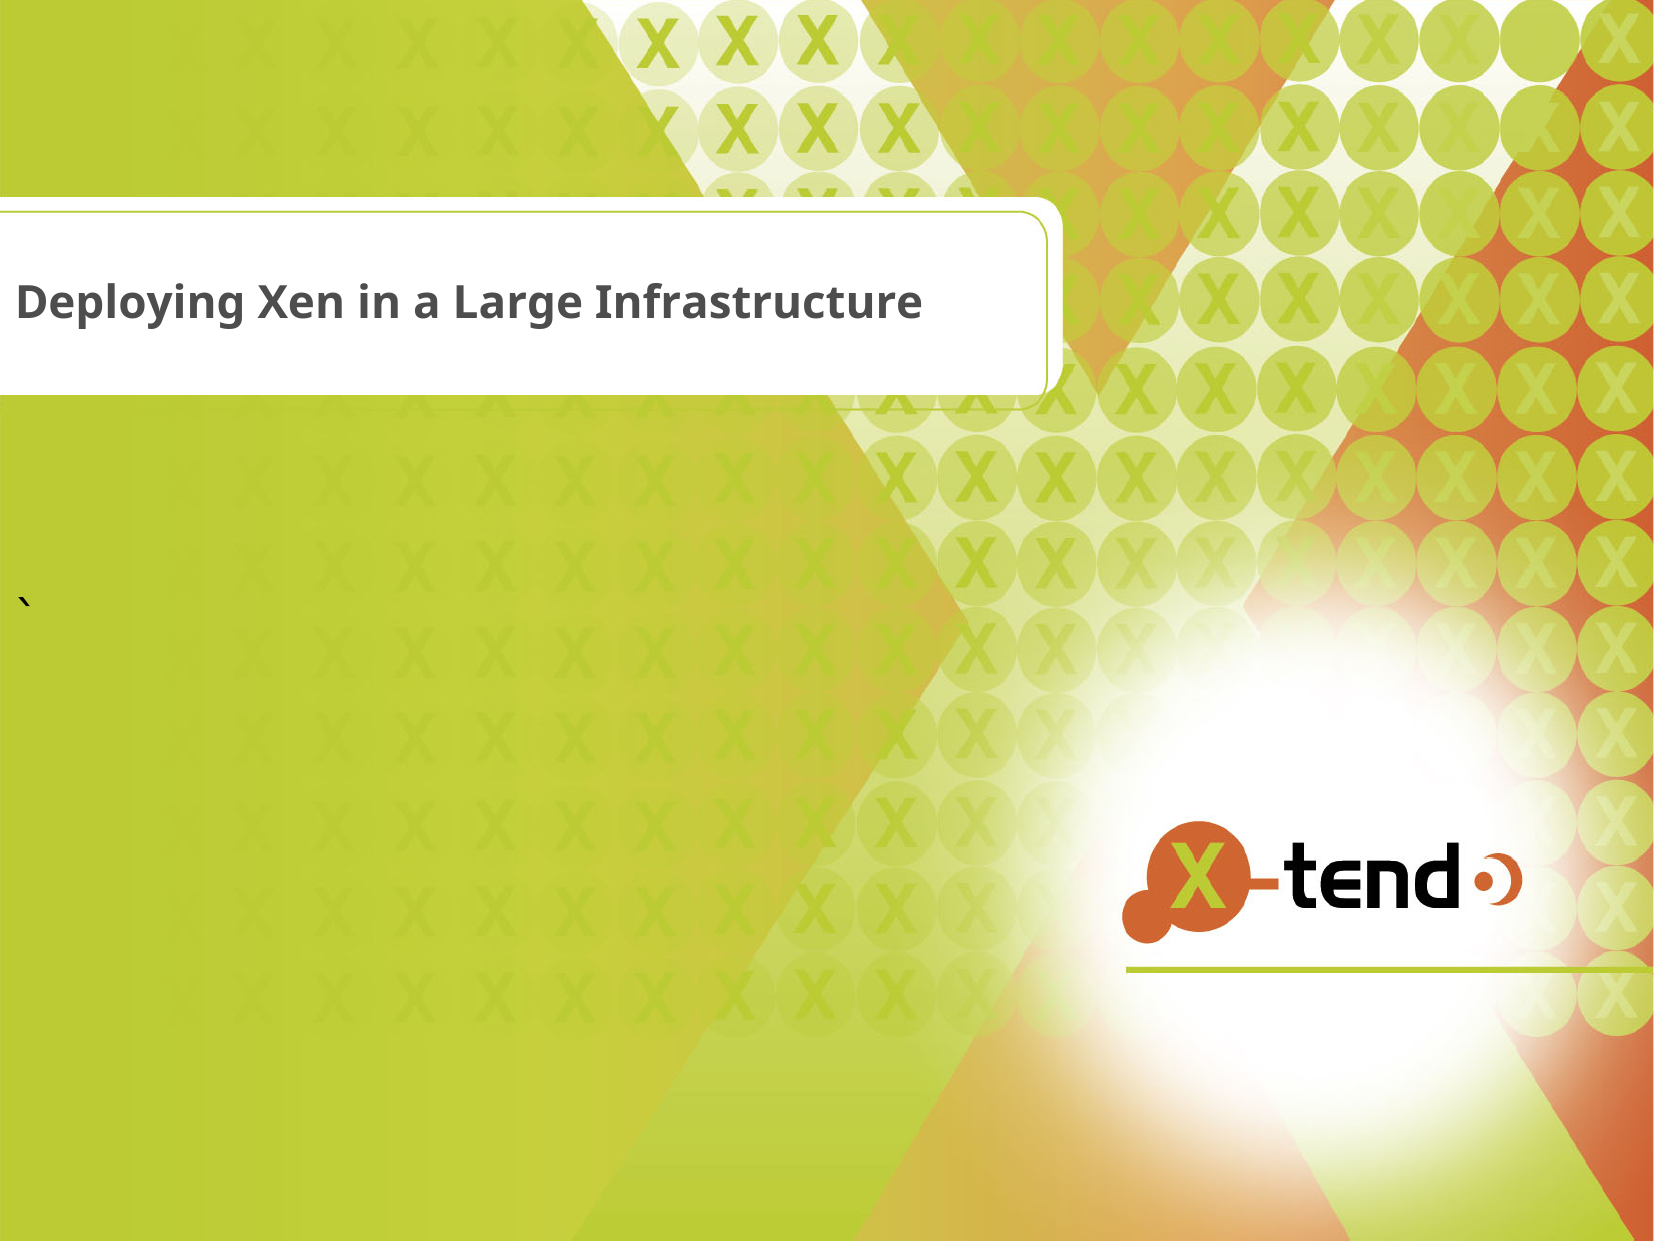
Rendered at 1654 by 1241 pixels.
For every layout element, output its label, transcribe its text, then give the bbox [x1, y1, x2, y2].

picture [0, 0, 1654, 1241]
text_box Deploying Xen in a Large Infrastructure [0, 262, 1051, 376]
